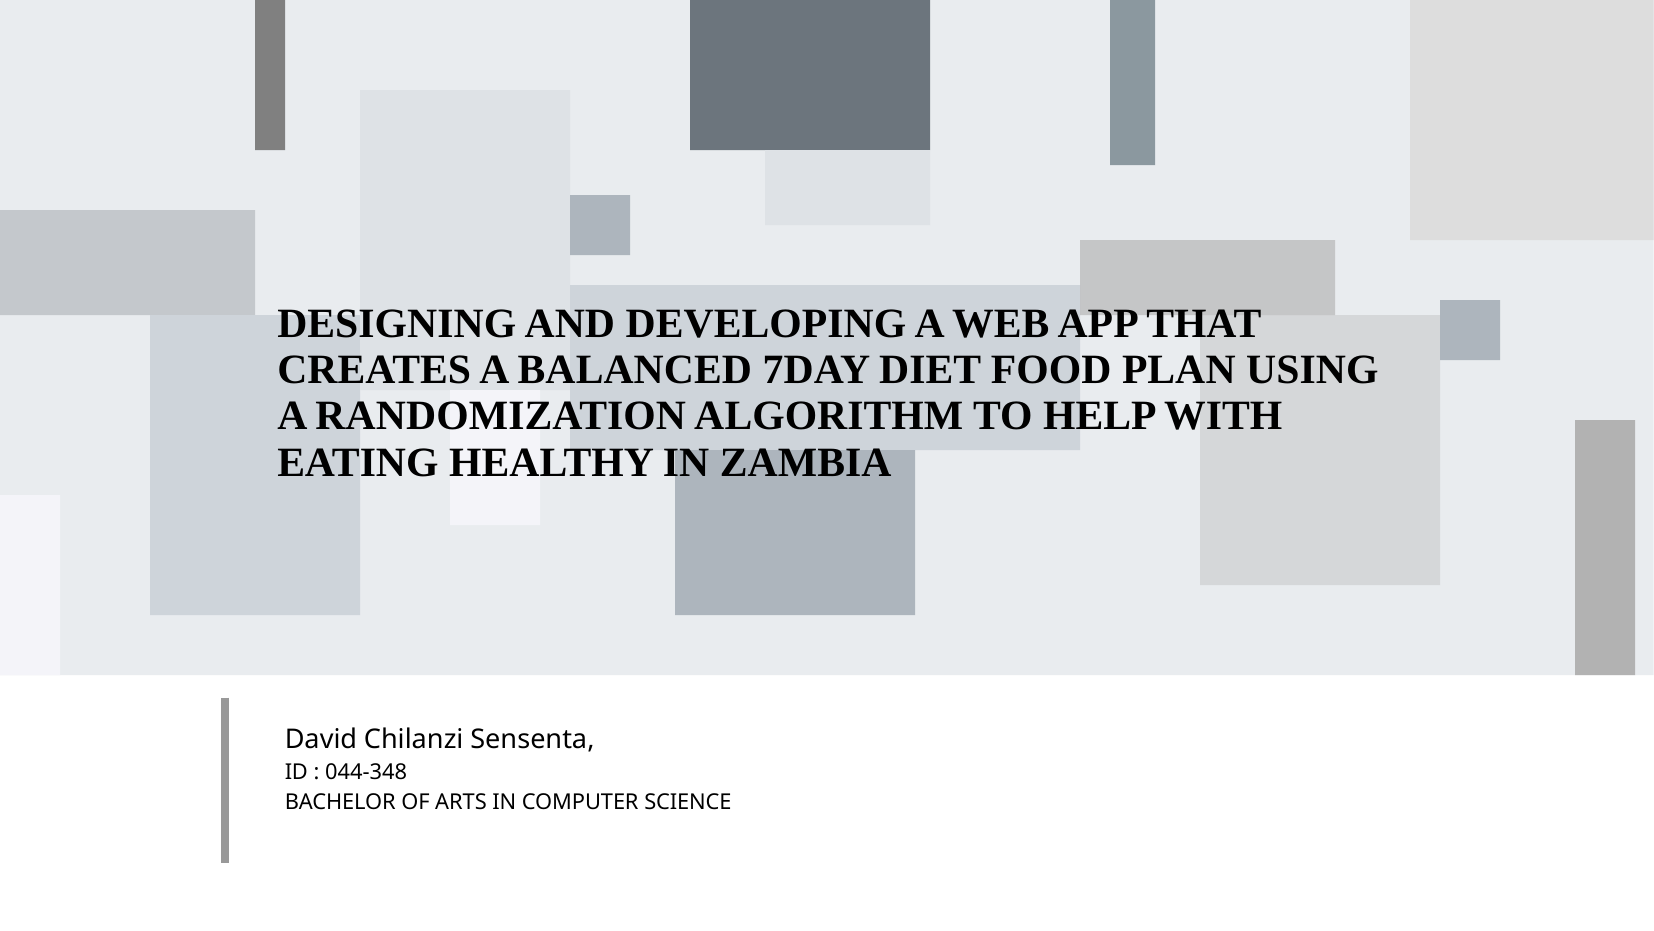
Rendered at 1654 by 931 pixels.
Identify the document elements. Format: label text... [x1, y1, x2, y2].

text_box DESIGNING AND DEVELOPING A WEB APP THAT CREATES A BALANCED 7DAY DIET FOOD PLAN USING A RANDOMIZATION ALGORITHM TO HELP WITH EATING HEALTHY IN ZAMBIA [262, 292, 1426, 493]
text_box David Chilanzi Sensenta, ID : 044-348 BACHELOR OF ARTS IN COMPUTER SCIENCE [270, 712, 826, 853]
